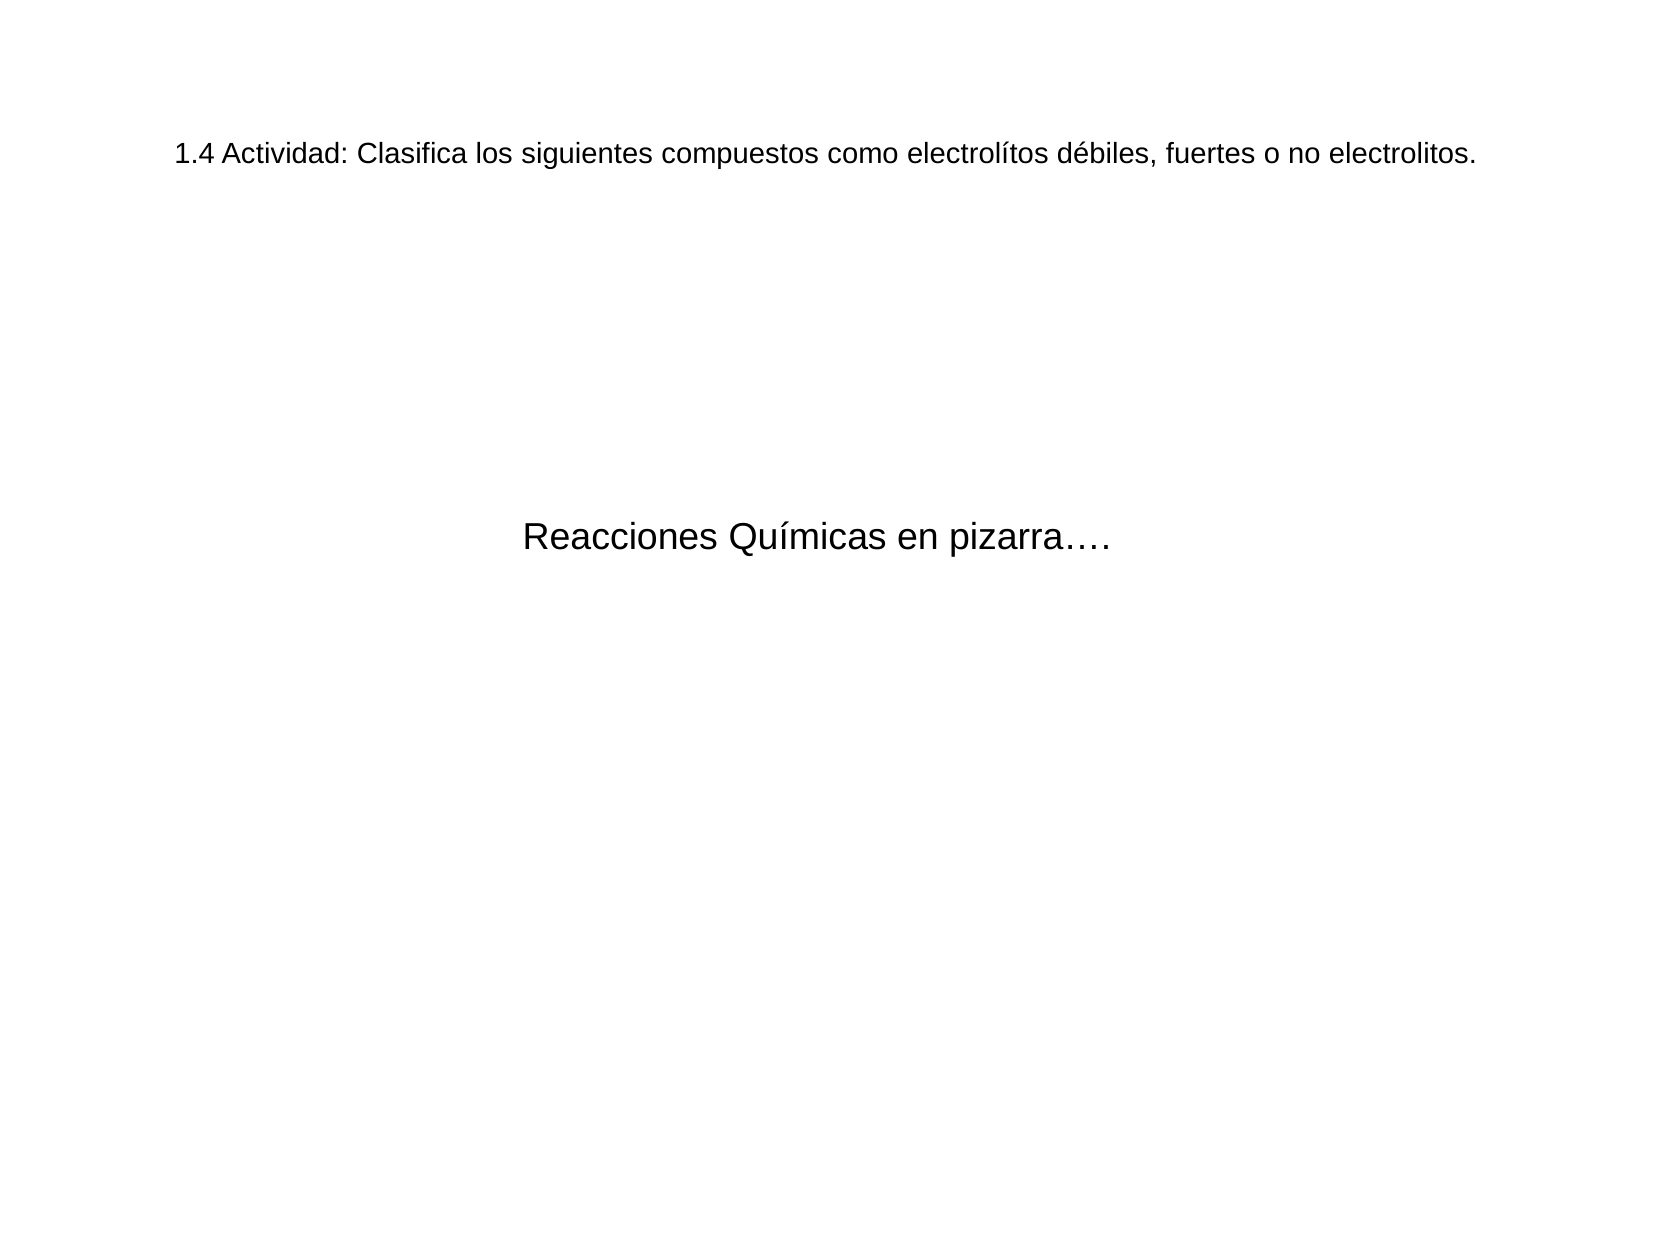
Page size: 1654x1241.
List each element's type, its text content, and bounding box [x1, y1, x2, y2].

title 1.4 Actividad: Clasifica los siguientes compuestos como electrolítos débiles, fuertes o no electrolitos. [82, 49, 1571, 257]
text_box Reacciones Químicas en pizarra…. [507, 507, 1127, 565]
